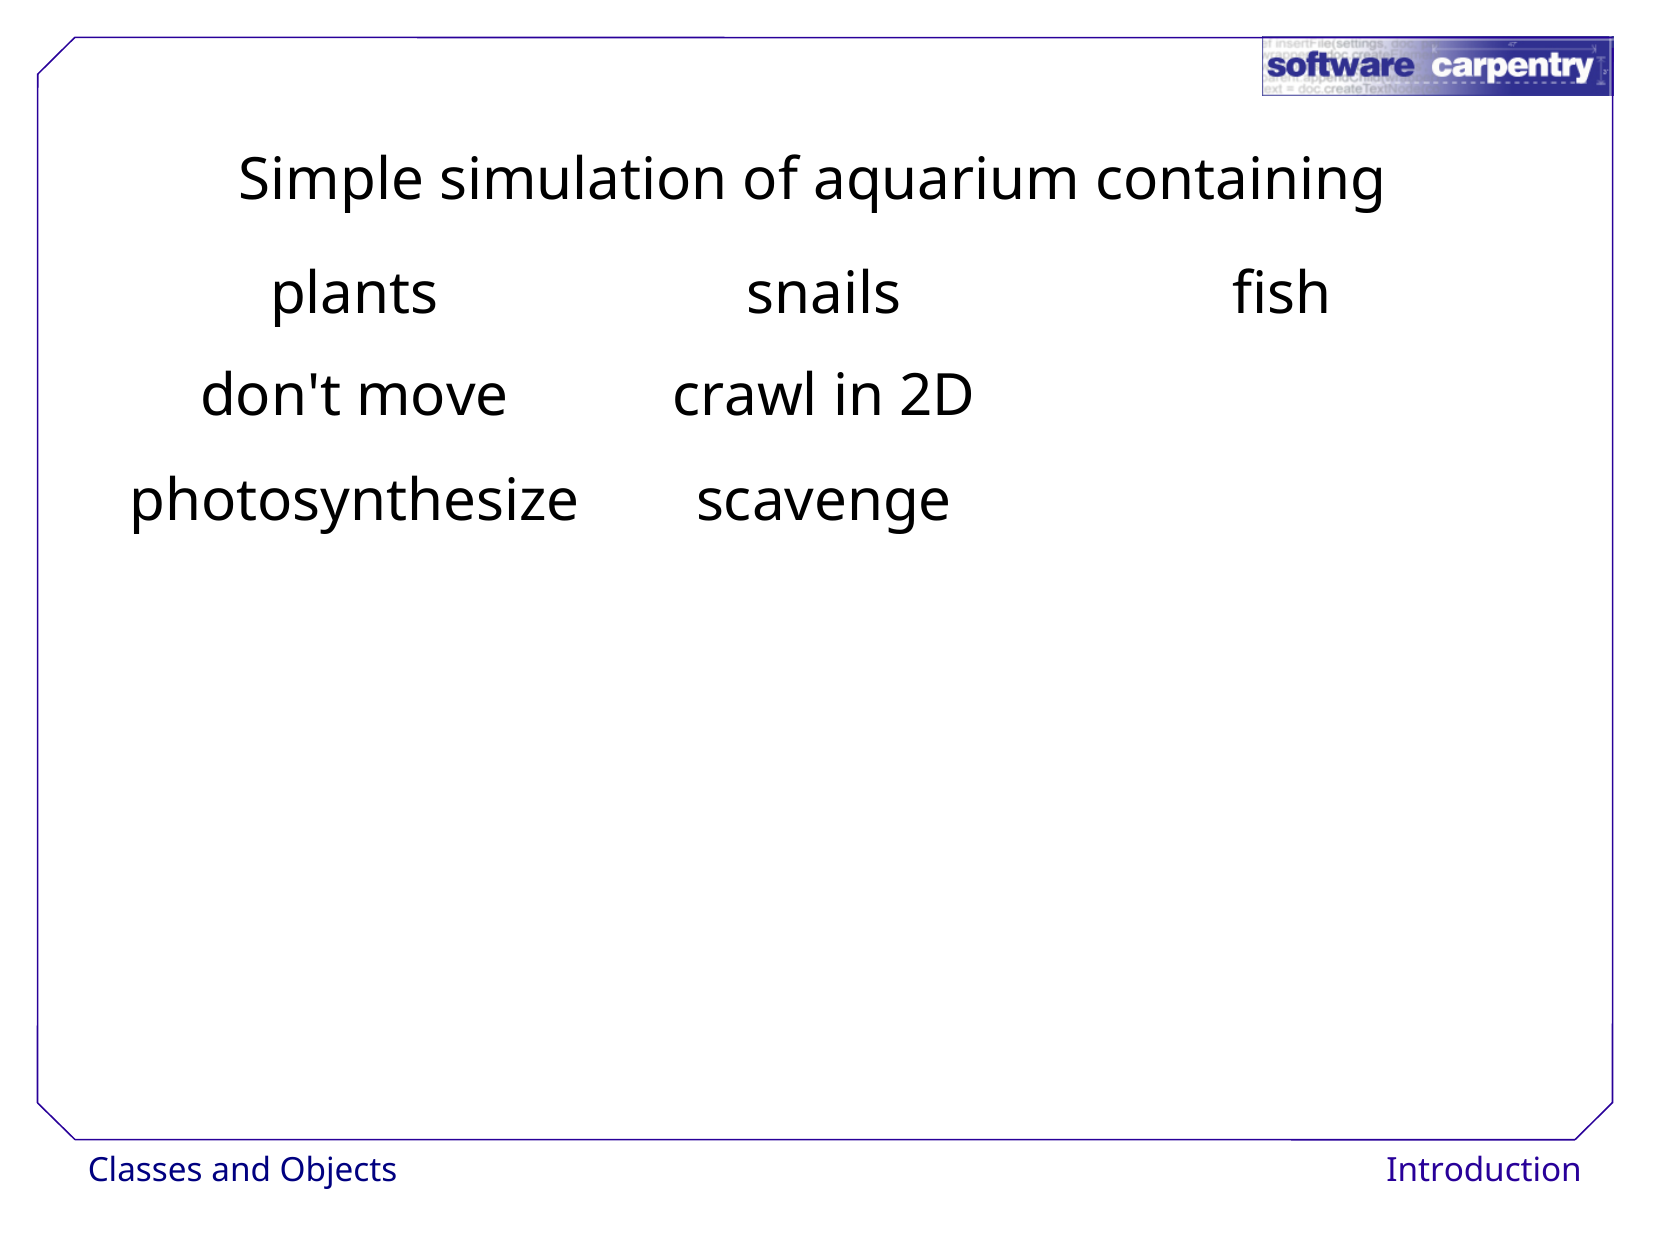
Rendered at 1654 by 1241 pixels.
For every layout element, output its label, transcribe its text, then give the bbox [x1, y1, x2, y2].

table_cell plants [109, 254, 600, 355]
table_cell crawl in 2D [600, 355, 1047, 461]
picture [1262, 36, 1614, 96]
table_cell [1047, 355, 1517, 461]
table_cell [1047, 461, 1517, 575]
table_cell scavenge [600, 461, 1047, 575]
table_cell snails [600, 254, 1047, 355]
table_cell fish [1047, 254, 1517, 355]
table_cell photosynthesize [109, 461, 600, 575]
table_cell don't move [109, 355, 600, 461]
table_header Simple simulation of aquarium containing [109, 140, 1517, 254]
